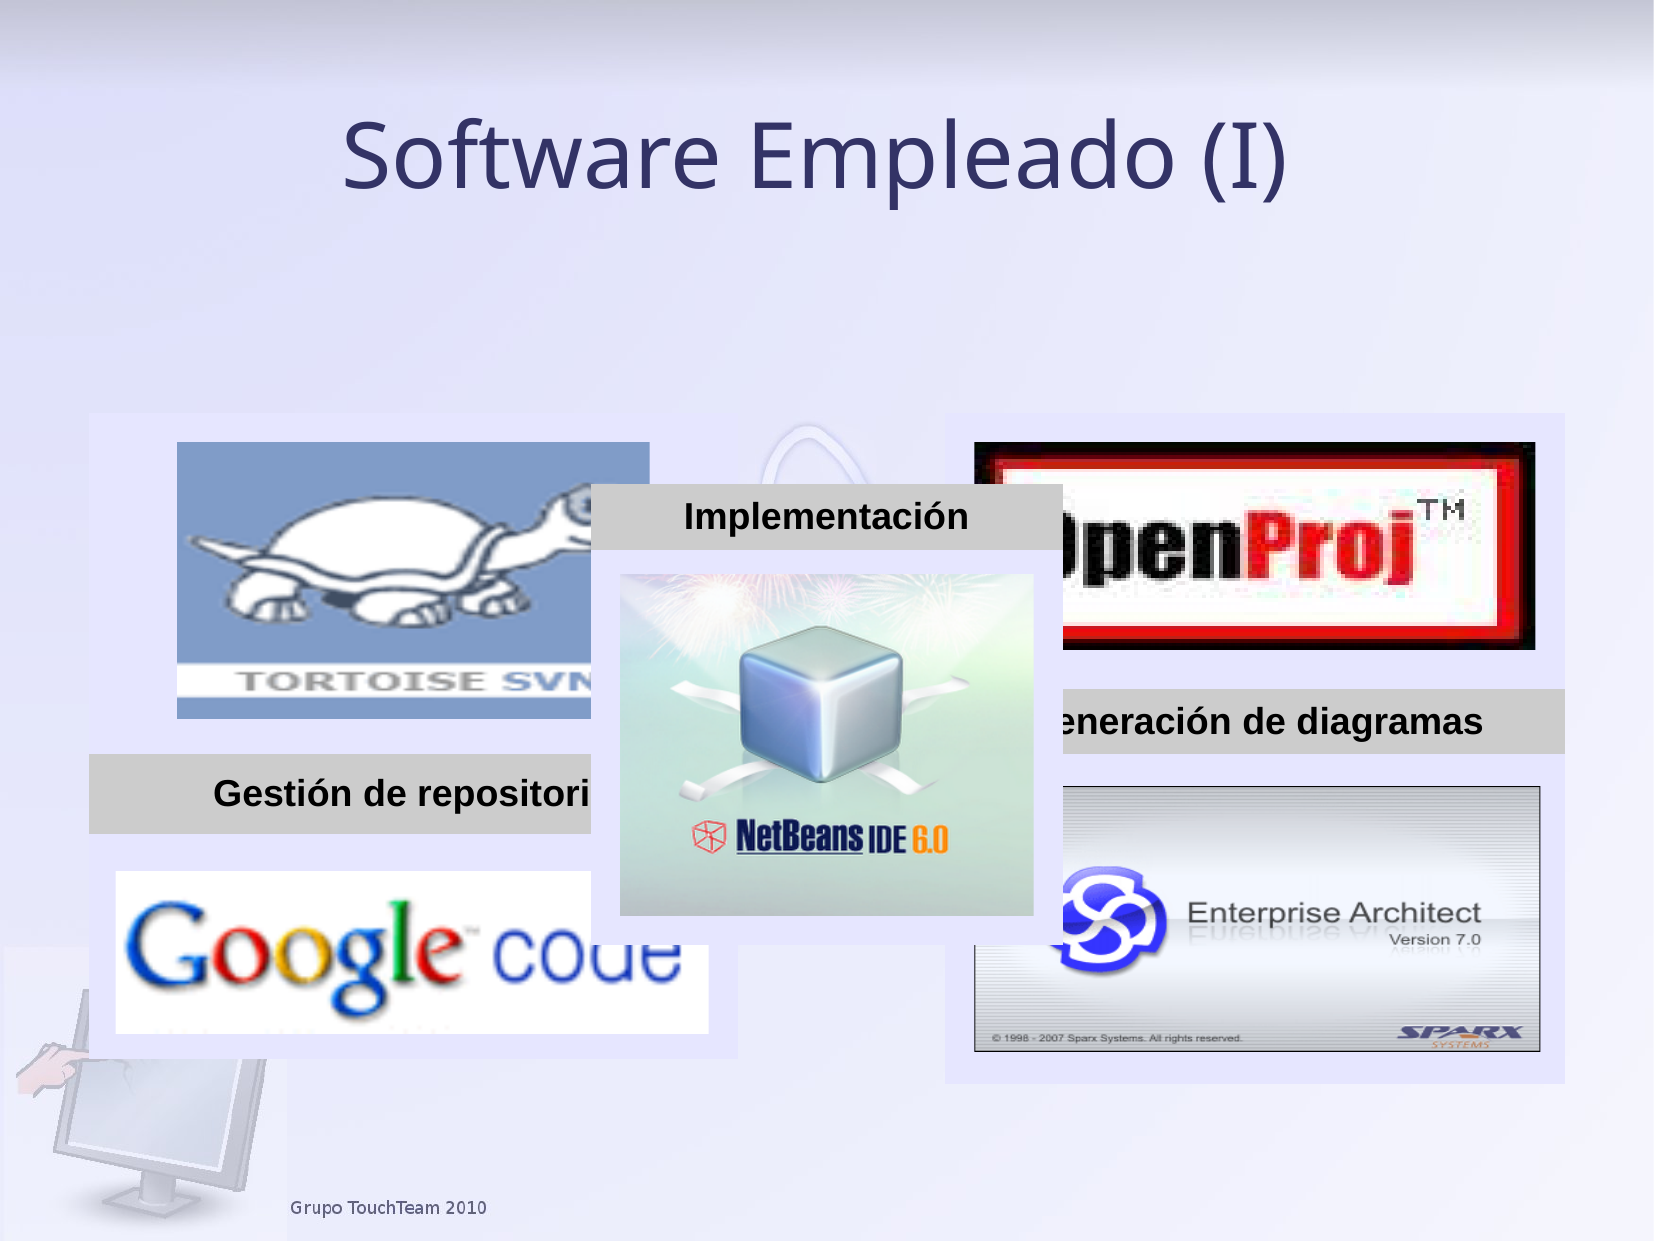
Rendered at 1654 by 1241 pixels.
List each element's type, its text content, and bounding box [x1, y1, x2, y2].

title Software Empleado (I) [82, 56, 1571, 250]
table_header [945, 413, 1565, 689]
table_cell [591, 550, 1063, 945]
table_cell [945, 754, 1565, 1084]
picture [0, 0, 1654, 1241]
table_header [89, 413, 738, 754]
table_header Implementación [591, 484, 1063, 550]
table_cell [89, 834, 738, 1059]
table_cell Gestión de repositorio [89, 754, 591, 834]
table_cell Generación de diagramas [1063, 689, 1565, 754]
